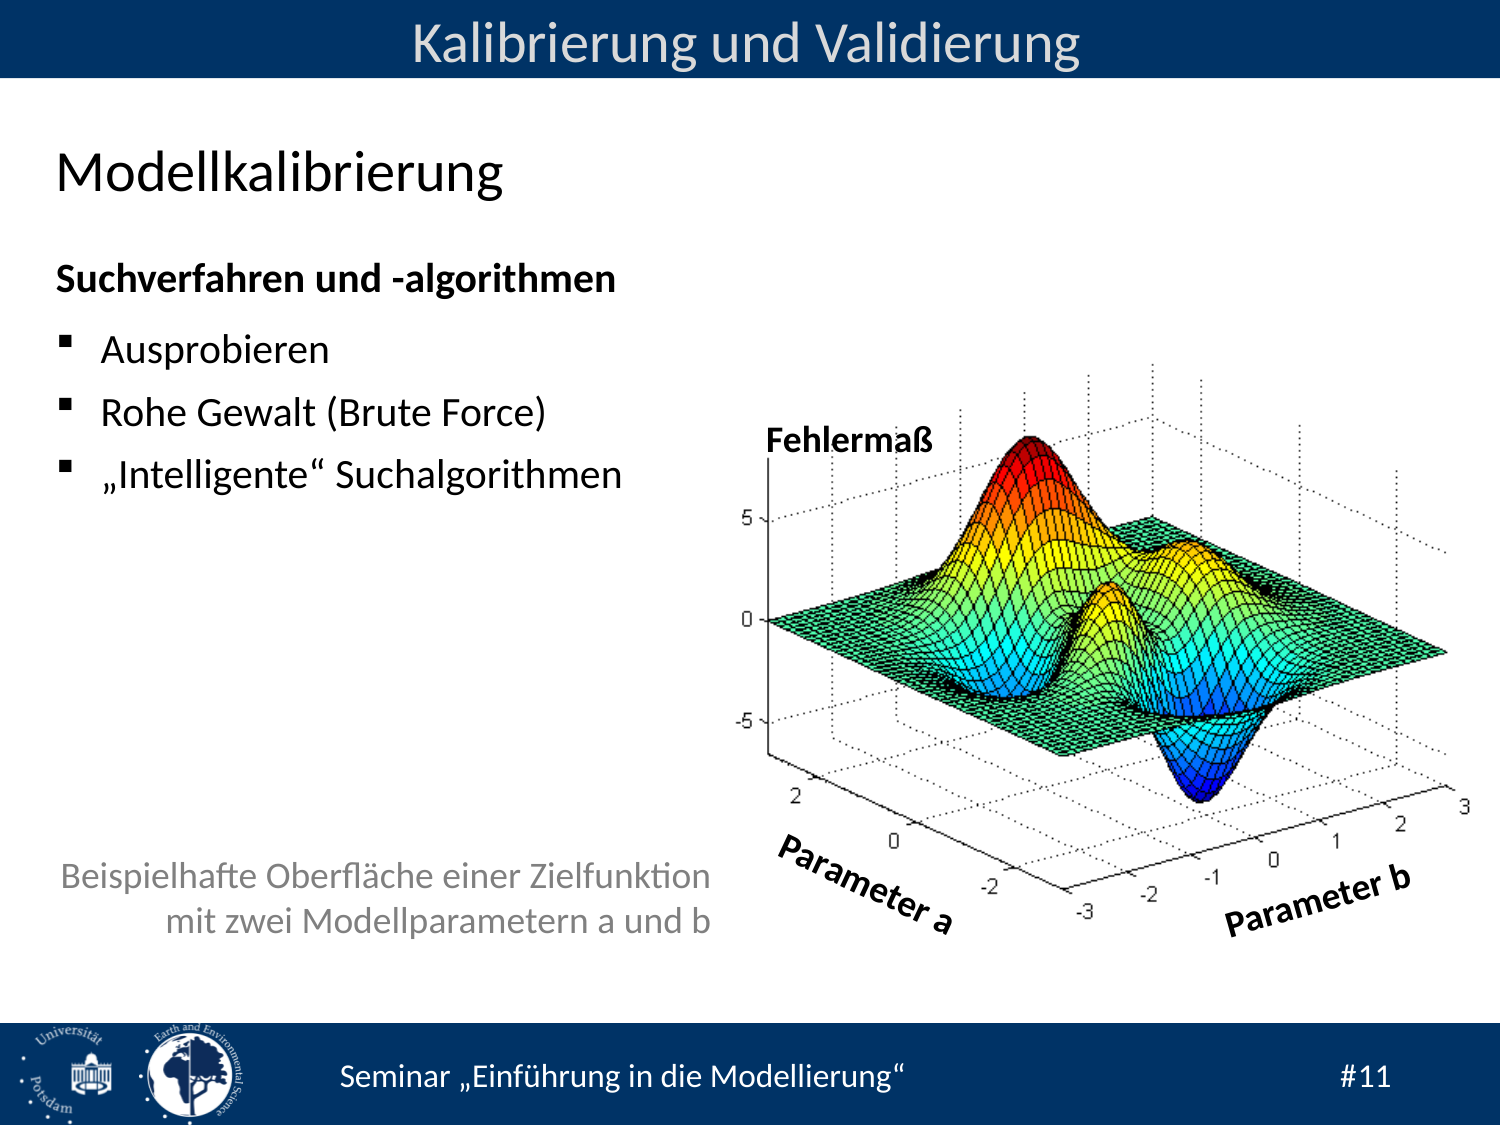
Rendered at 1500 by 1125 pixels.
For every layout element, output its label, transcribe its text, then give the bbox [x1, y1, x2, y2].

text_box Parameter b [1186, 833, 1448, 962]
text_box Parameter a [738, 800, 1000, 966]
text_box Beispielhafte Oberfläche einer Zielfunktion mit zwei Modellparametern a und b [41, 843, 727, 949]
text_box Kalibrierung und Validierung [0, 0, 1495, 75]
text_box Fehlermaß [713, 407, 986, 468]
text_box Modellkalibrierung [41, 125, 845, 211]
picture [655, 361, 1493, 938]
picture [139, 1023, 243, 1125]
text_box Suchverfahren und -algorithmen [41, 243, 1034, 309]
text_box Ausprobieren Rohe Gewalt (Brute Force) „Intelligente“ Suchalgorithmen [41, 314, 1294, 505]
